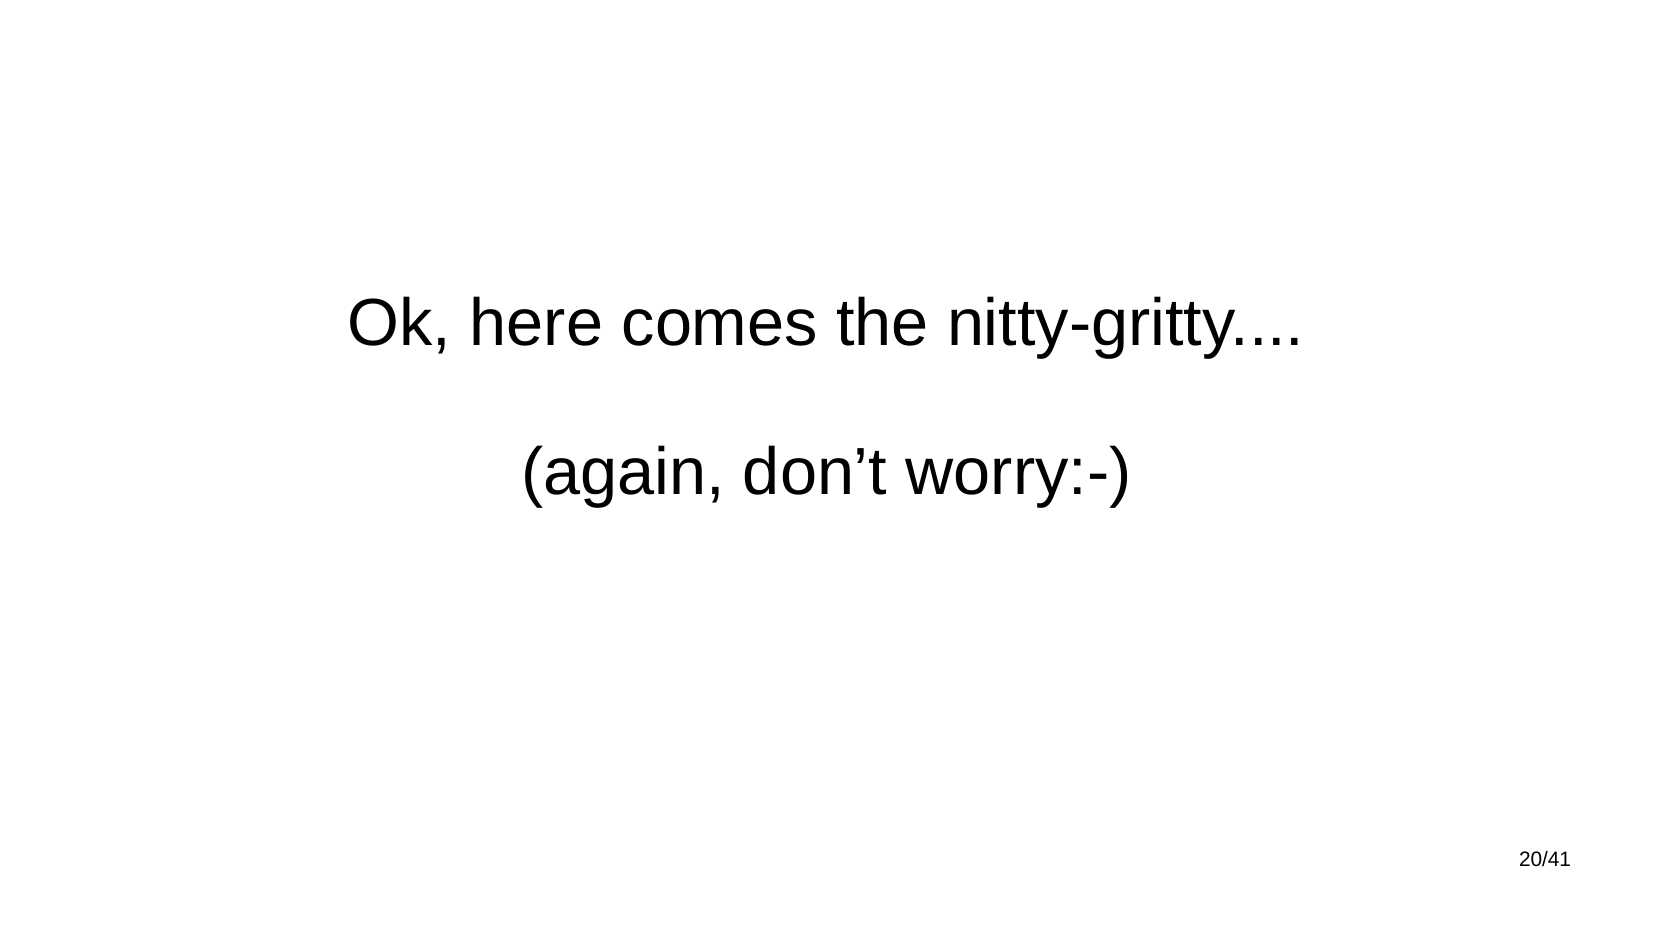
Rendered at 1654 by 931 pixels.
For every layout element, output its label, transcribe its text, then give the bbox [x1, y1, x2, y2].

subtitle Ok, here comes the nitty-gritty.... (again, don’t worry:-) [82, 37, 1571, 757]
